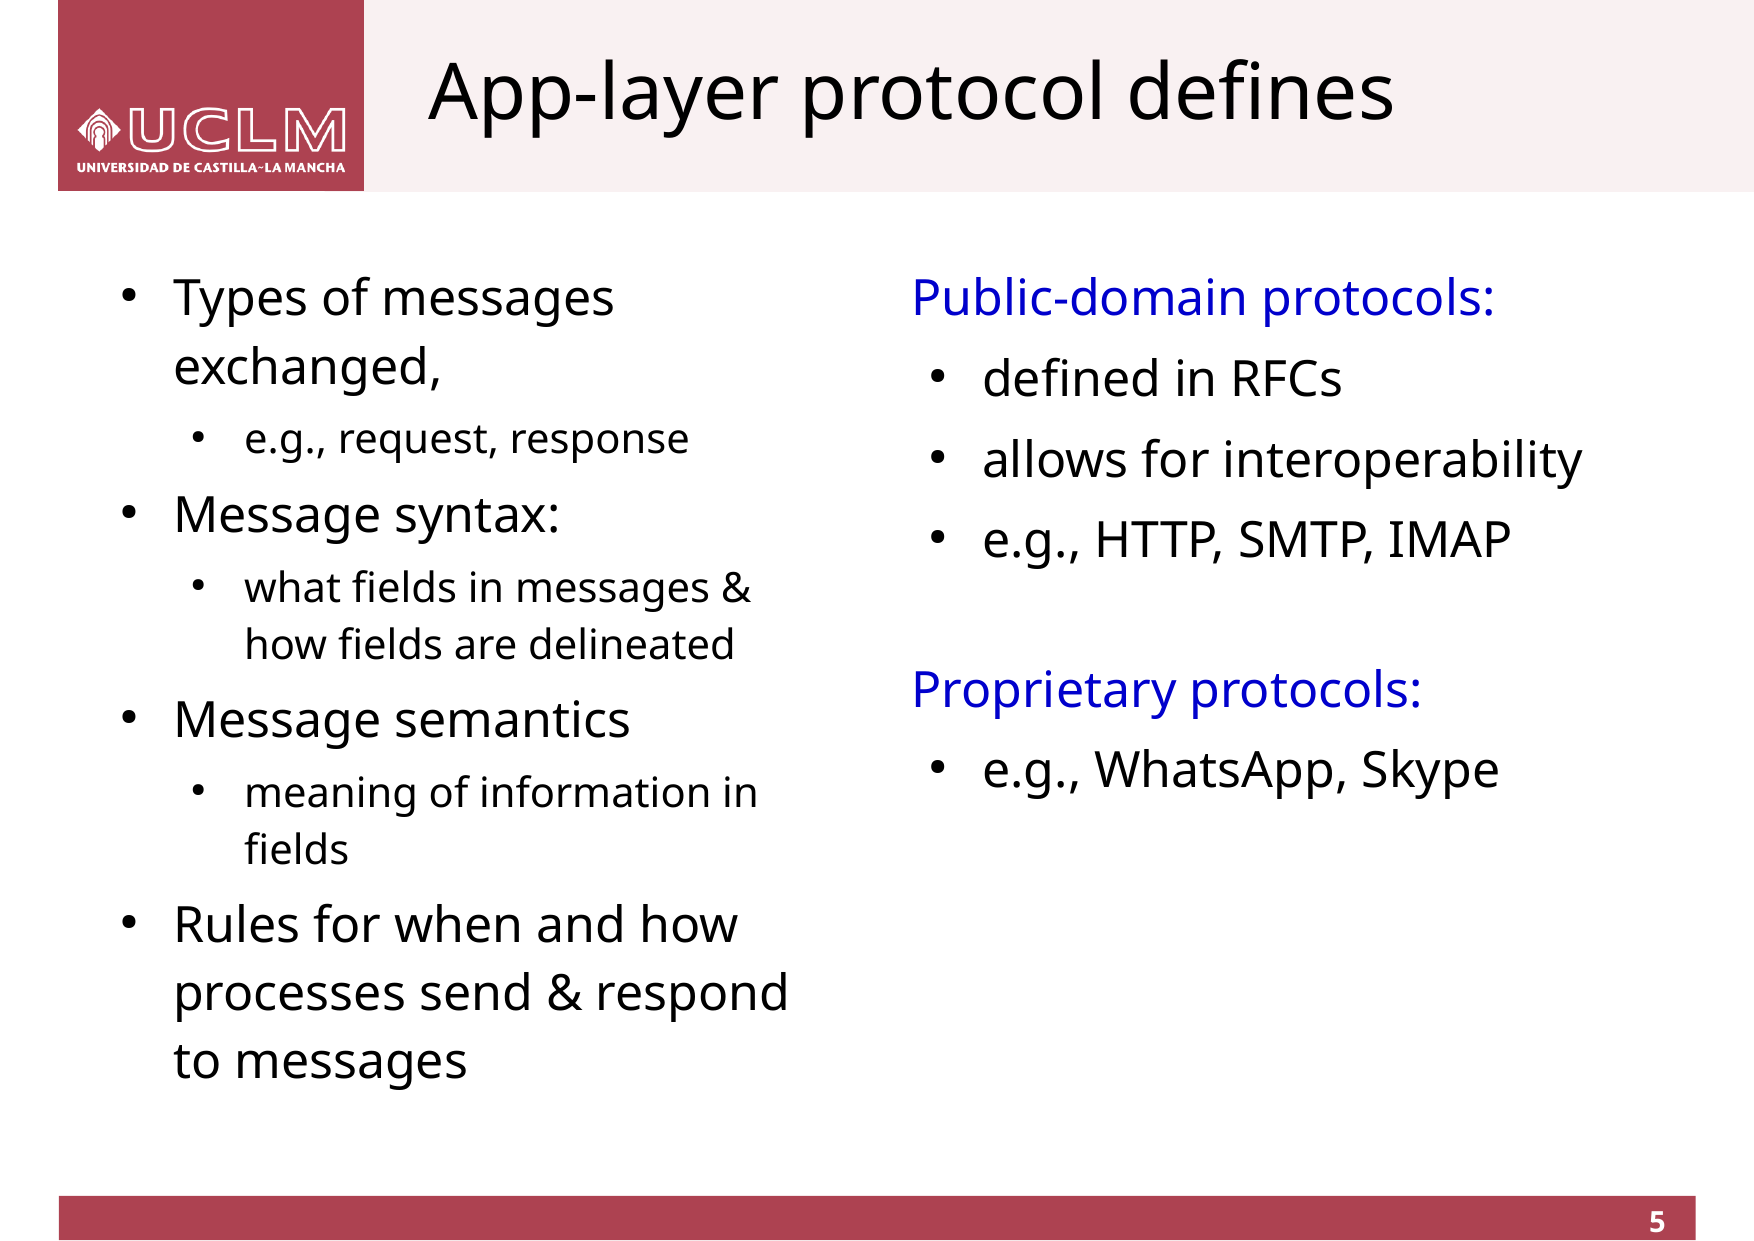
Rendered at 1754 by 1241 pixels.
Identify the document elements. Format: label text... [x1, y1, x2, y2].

title App-layer protocol defines [413, 0, 1667, 198]
picture [58, 0, 364, 191]
list Types of messages exchanged, e.g., request, response Message syntax: what fields in messages & how fields are delineated Message semantics meaning of information in fields Rules for when and how processes send & respond to messages [87, 254, 858, 1074]
list Public-domain protocols: defined in RFCs allows for interoperability e.g., HTTP, SMTP, IMAP Proprietary protocols: e.g., WhatsApp, Skype [896, 254, 1667, 1074]
